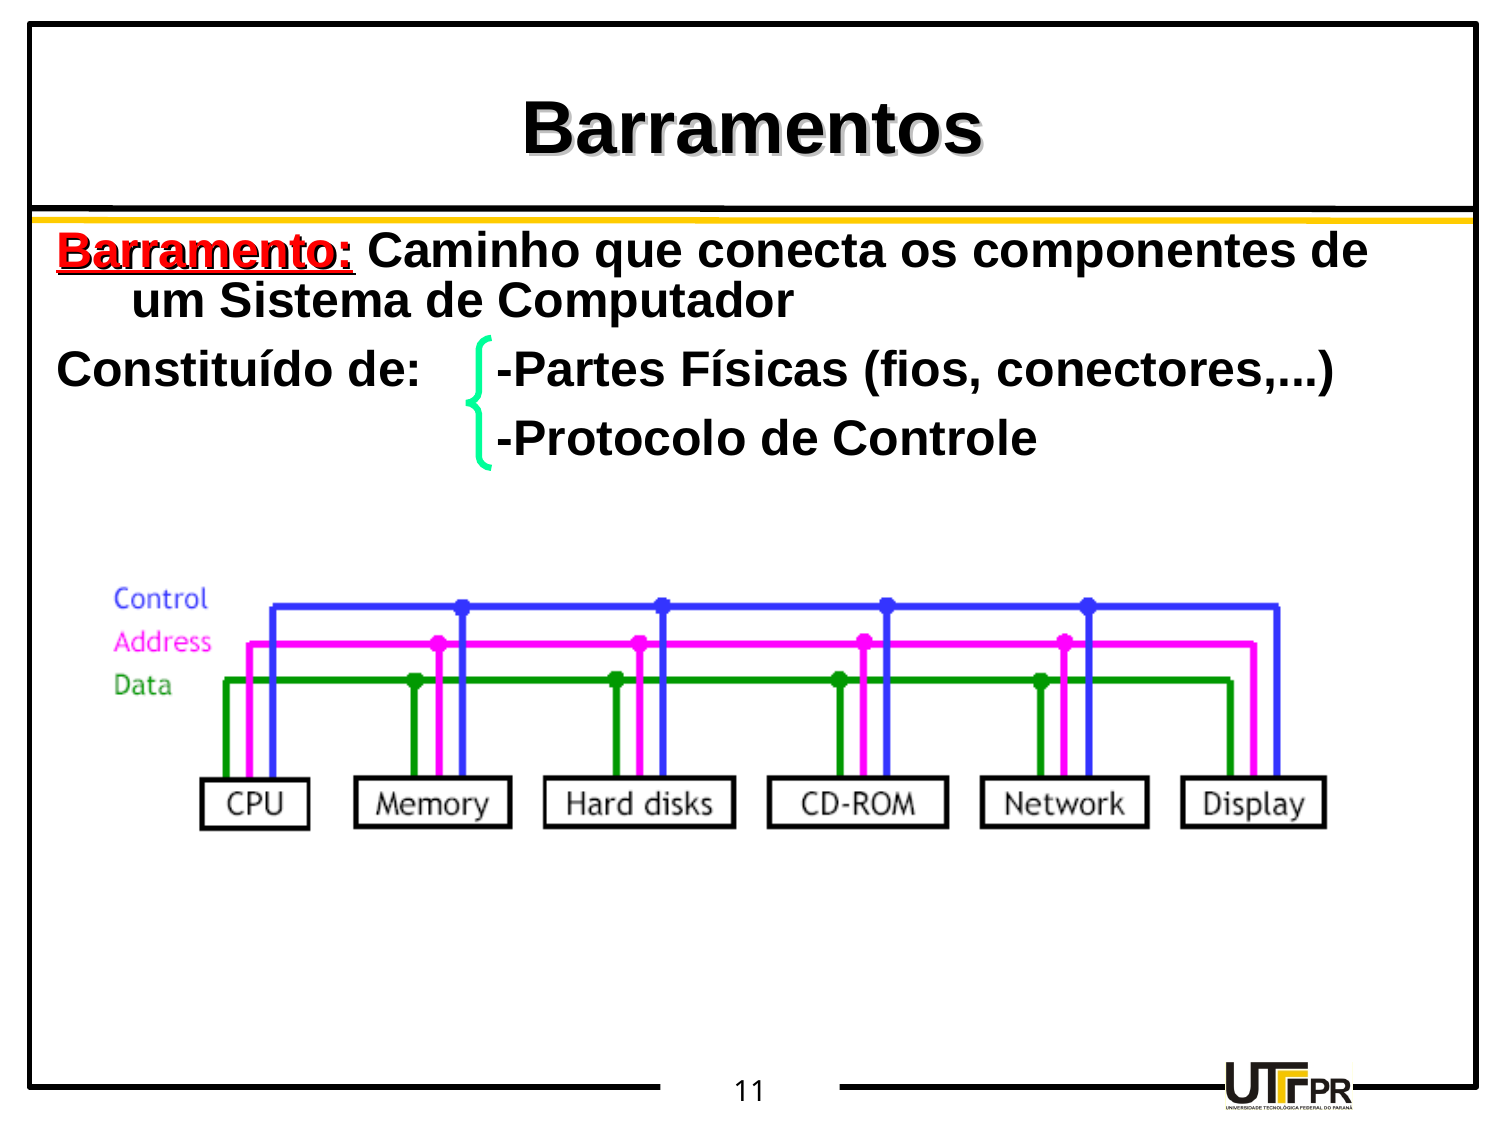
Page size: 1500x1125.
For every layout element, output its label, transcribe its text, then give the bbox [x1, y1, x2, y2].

picture [1225, 1062, 1353, 1110]
picture [53, 562, 1365, 896]
title Barramentos [29, 85, 1477, 180]
list Barramento: Caminho que conecta os componentes de um Sistema de Computador Constituído de: -Partes Físicas (fios, conectores,...) -Protocolo de Controle [41, 220, 1459, 990]
